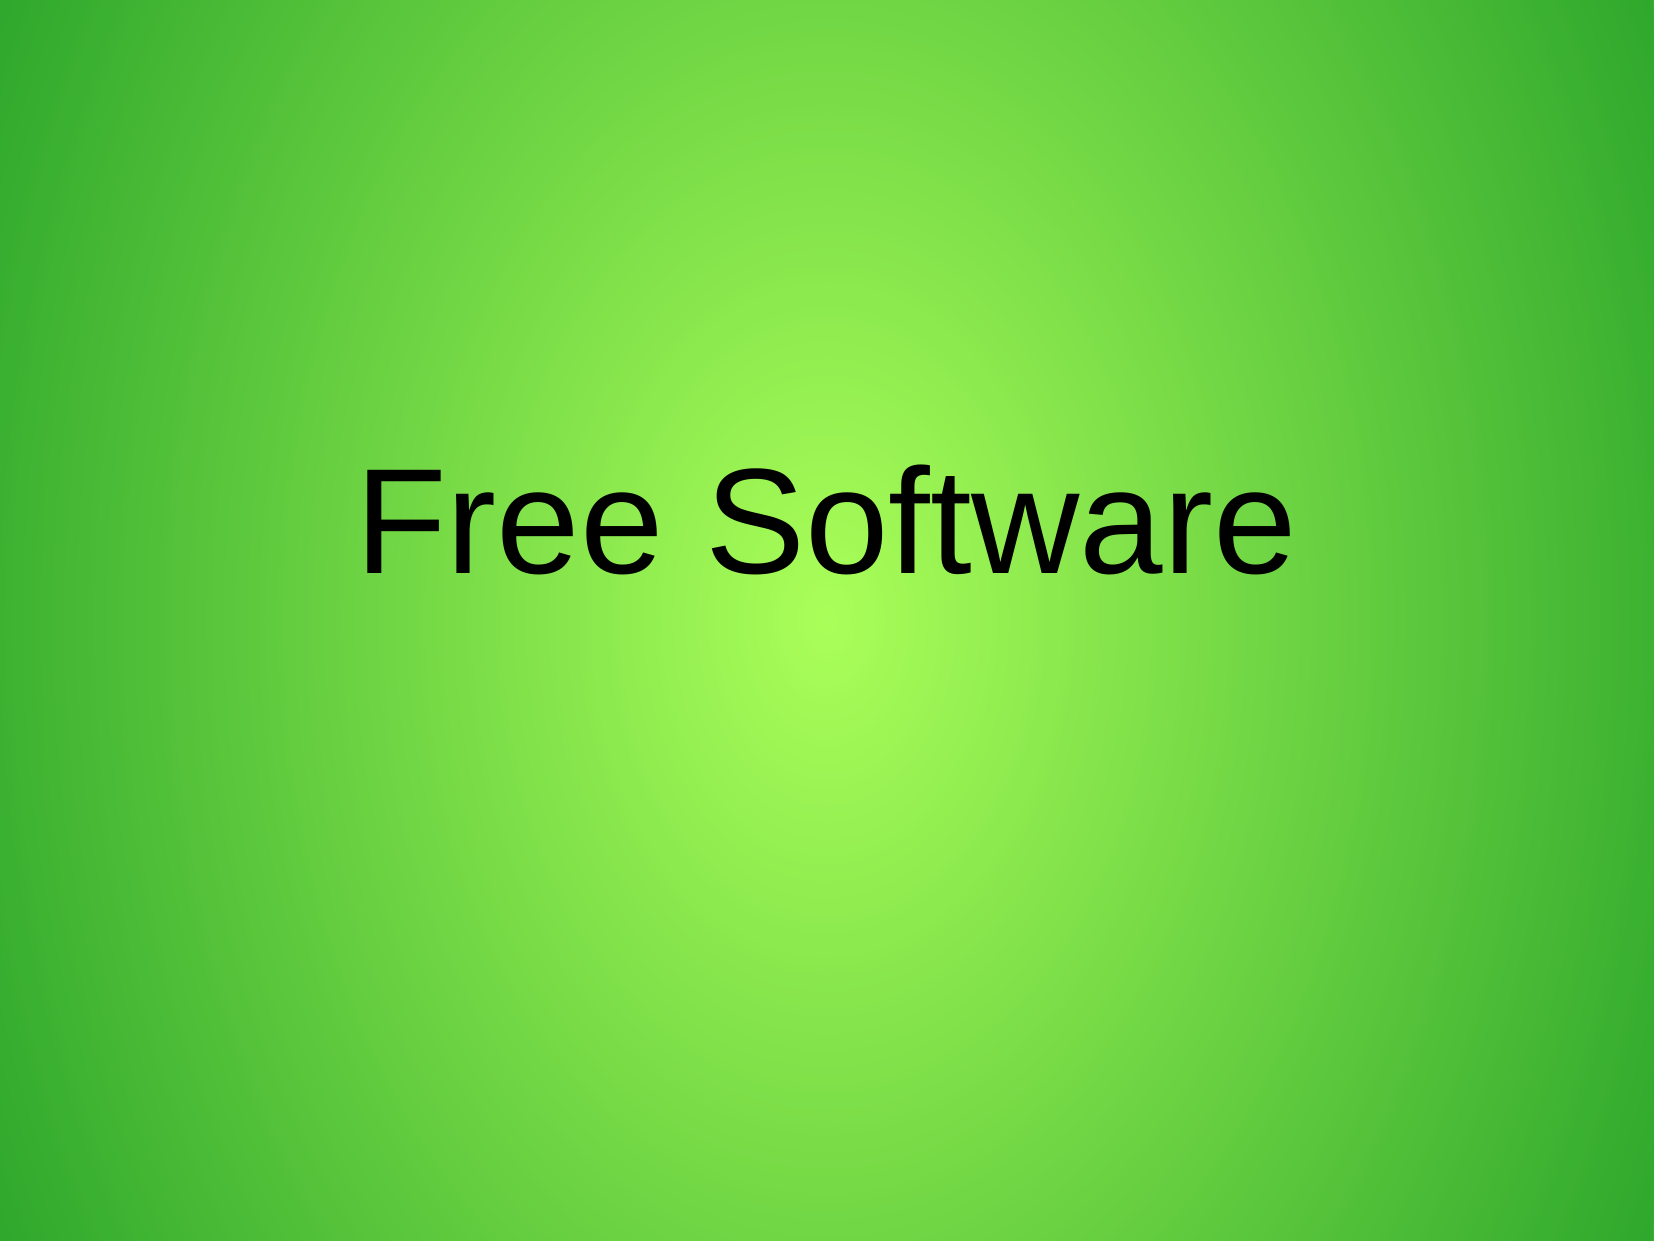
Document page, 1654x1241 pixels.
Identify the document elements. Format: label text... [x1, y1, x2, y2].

subtitle Free Software [82, 47, 1571, 997]
